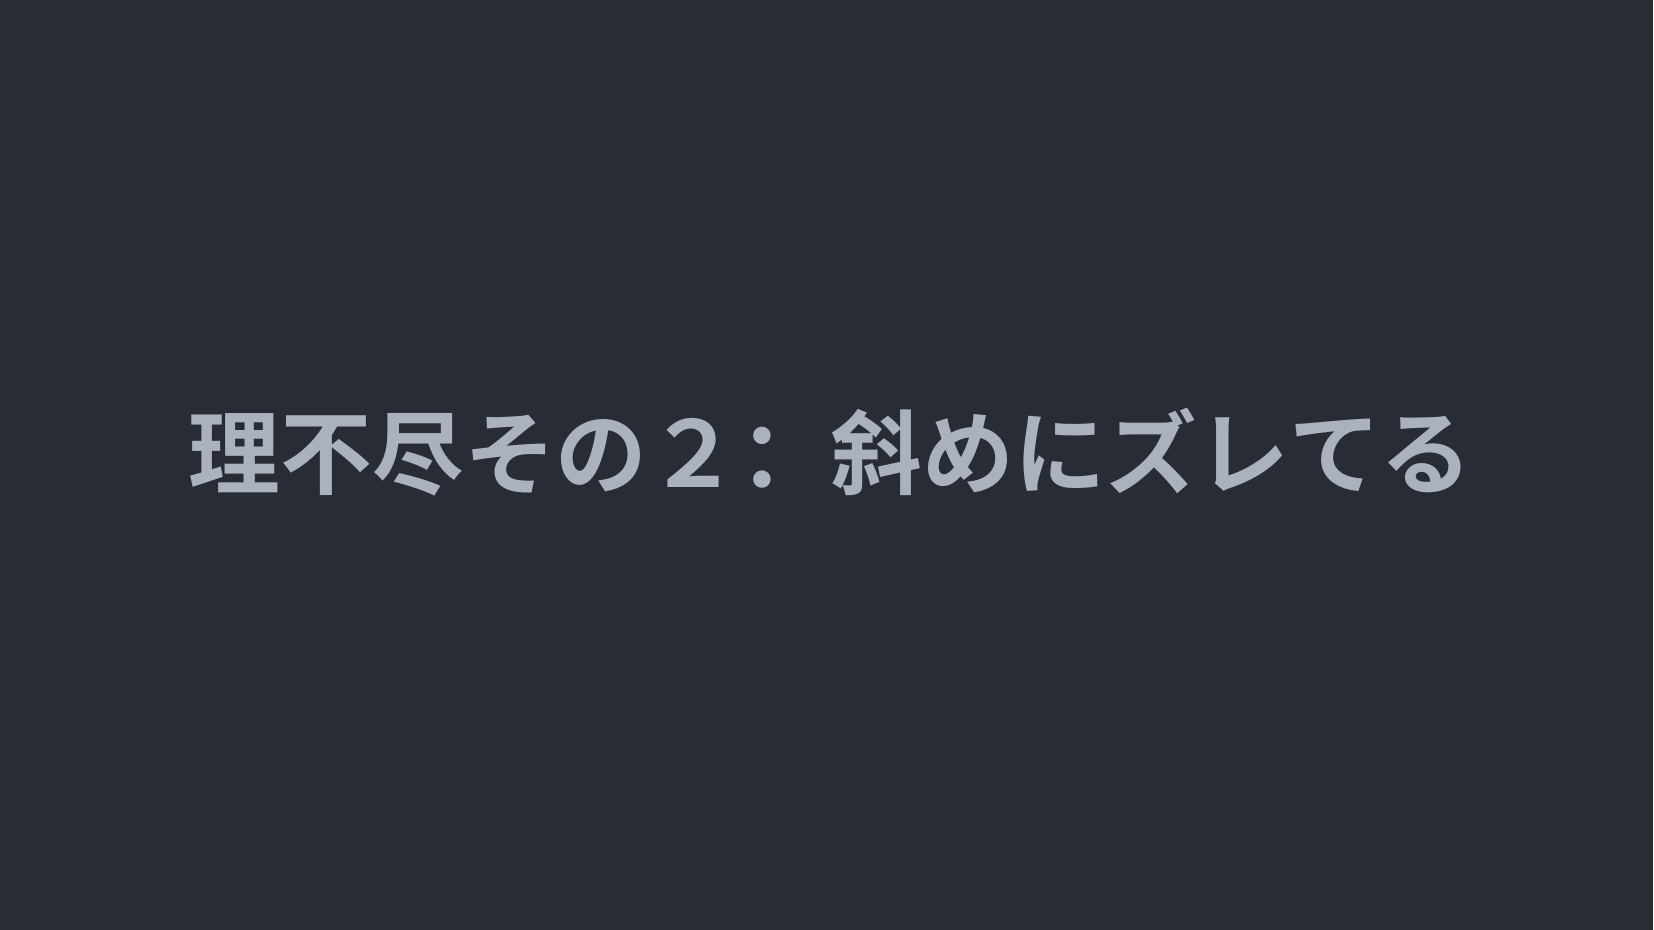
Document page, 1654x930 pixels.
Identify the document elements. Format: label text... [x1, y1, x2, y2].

title 理不尽その２：斜めにズレてる [87, 369, 1576, 526]
